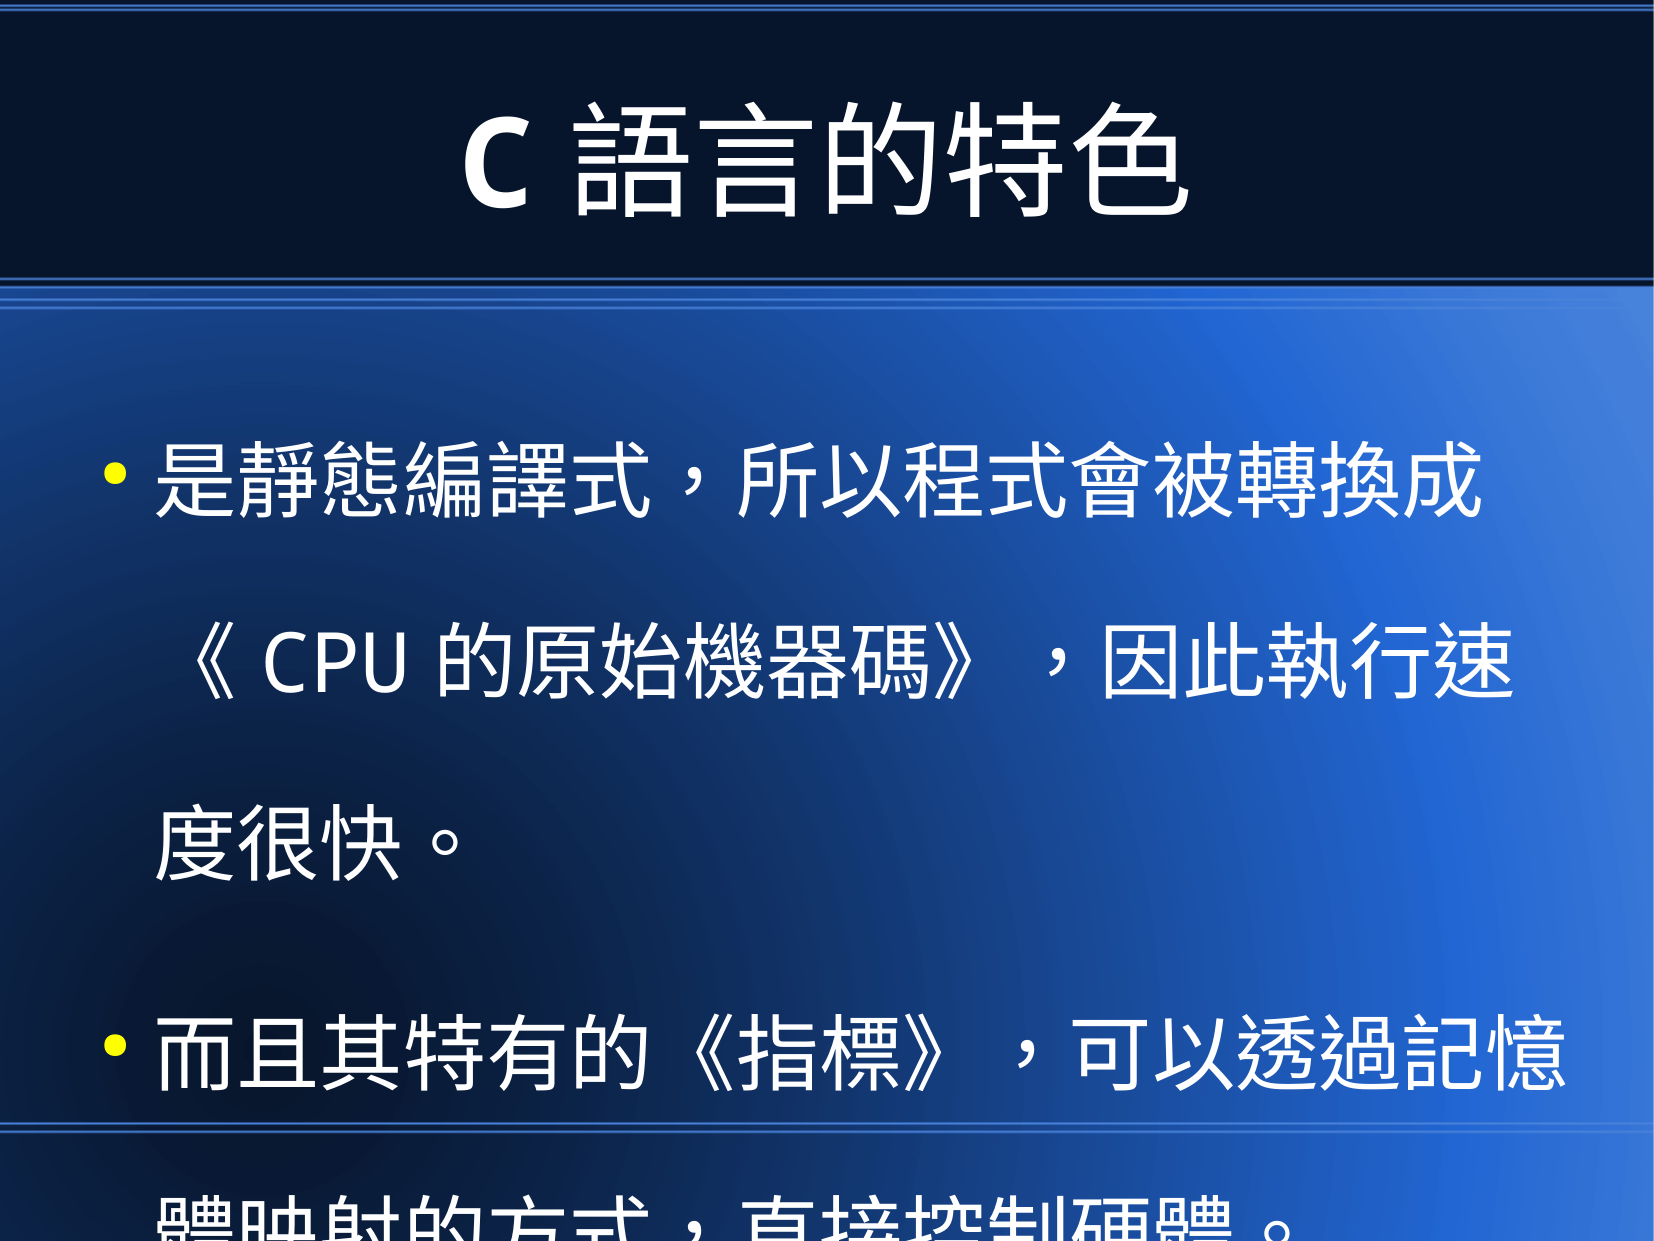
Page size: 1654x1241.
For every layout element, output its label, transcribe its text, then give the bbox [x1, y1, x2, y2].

title C語言的特色 [82, 49, 1571, 257]
list 是靜態編譯式，所以程式會被轉換成《CPU的原始機器碼》，因此執行速度很快。 而且其特有的《指標》，可以透過記憶體映射的方式，直接控制硬體。 [82, 355, 1571, 1241]
picture [0, 0, 1654, 1241]
